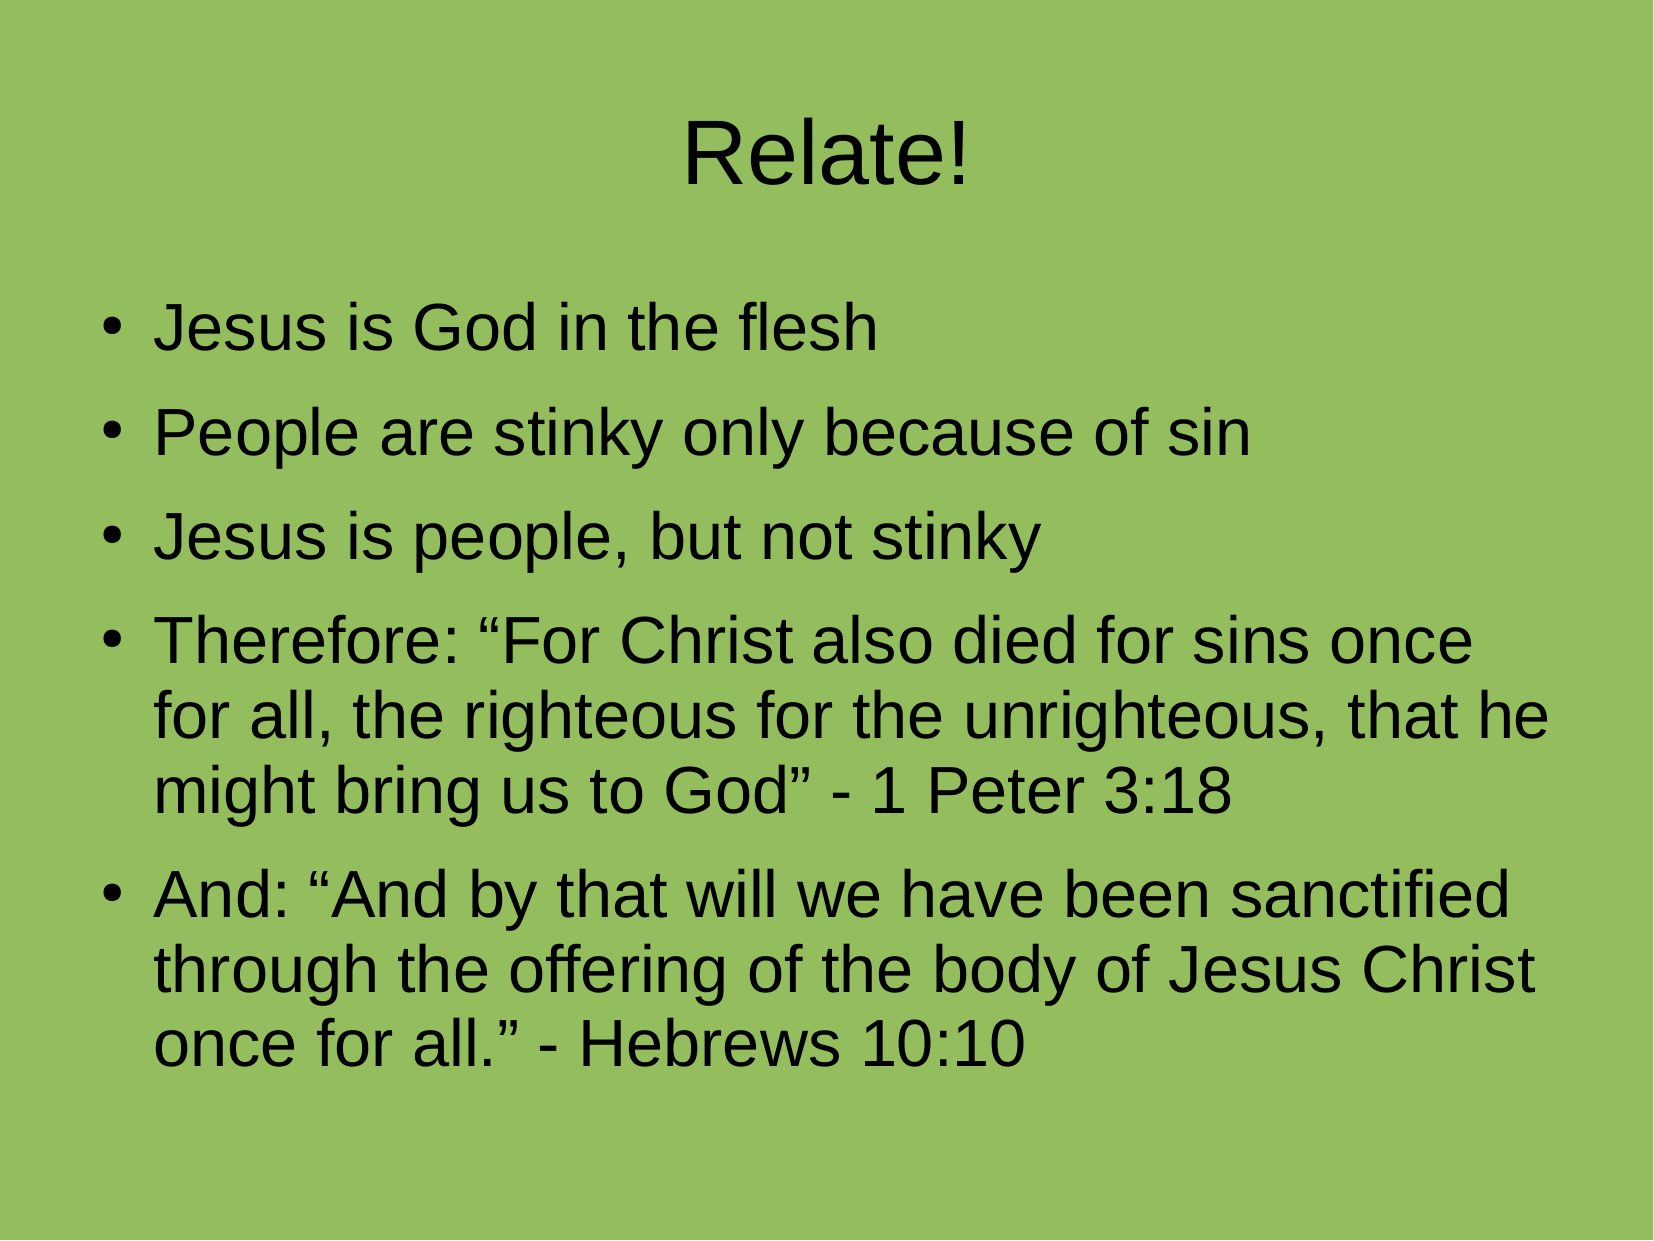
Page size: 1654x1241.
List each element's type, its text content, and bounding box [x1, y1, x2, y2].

list Jesus is God in the flesh People are stinky only because of sin Jesus is people, but not stinky Therefore: “For Christ also died for sins once for all, the righteous for the unrighteous, that he might bring us to God” - 1 Peter 3:18 And: “And by that will we have been sanctified through the offering of the body of Jesus Christ once for all.” - Hebrews 10:10 [82, 290, 1571, 1109]
title Relate! [82, 56, 1571, 250]
